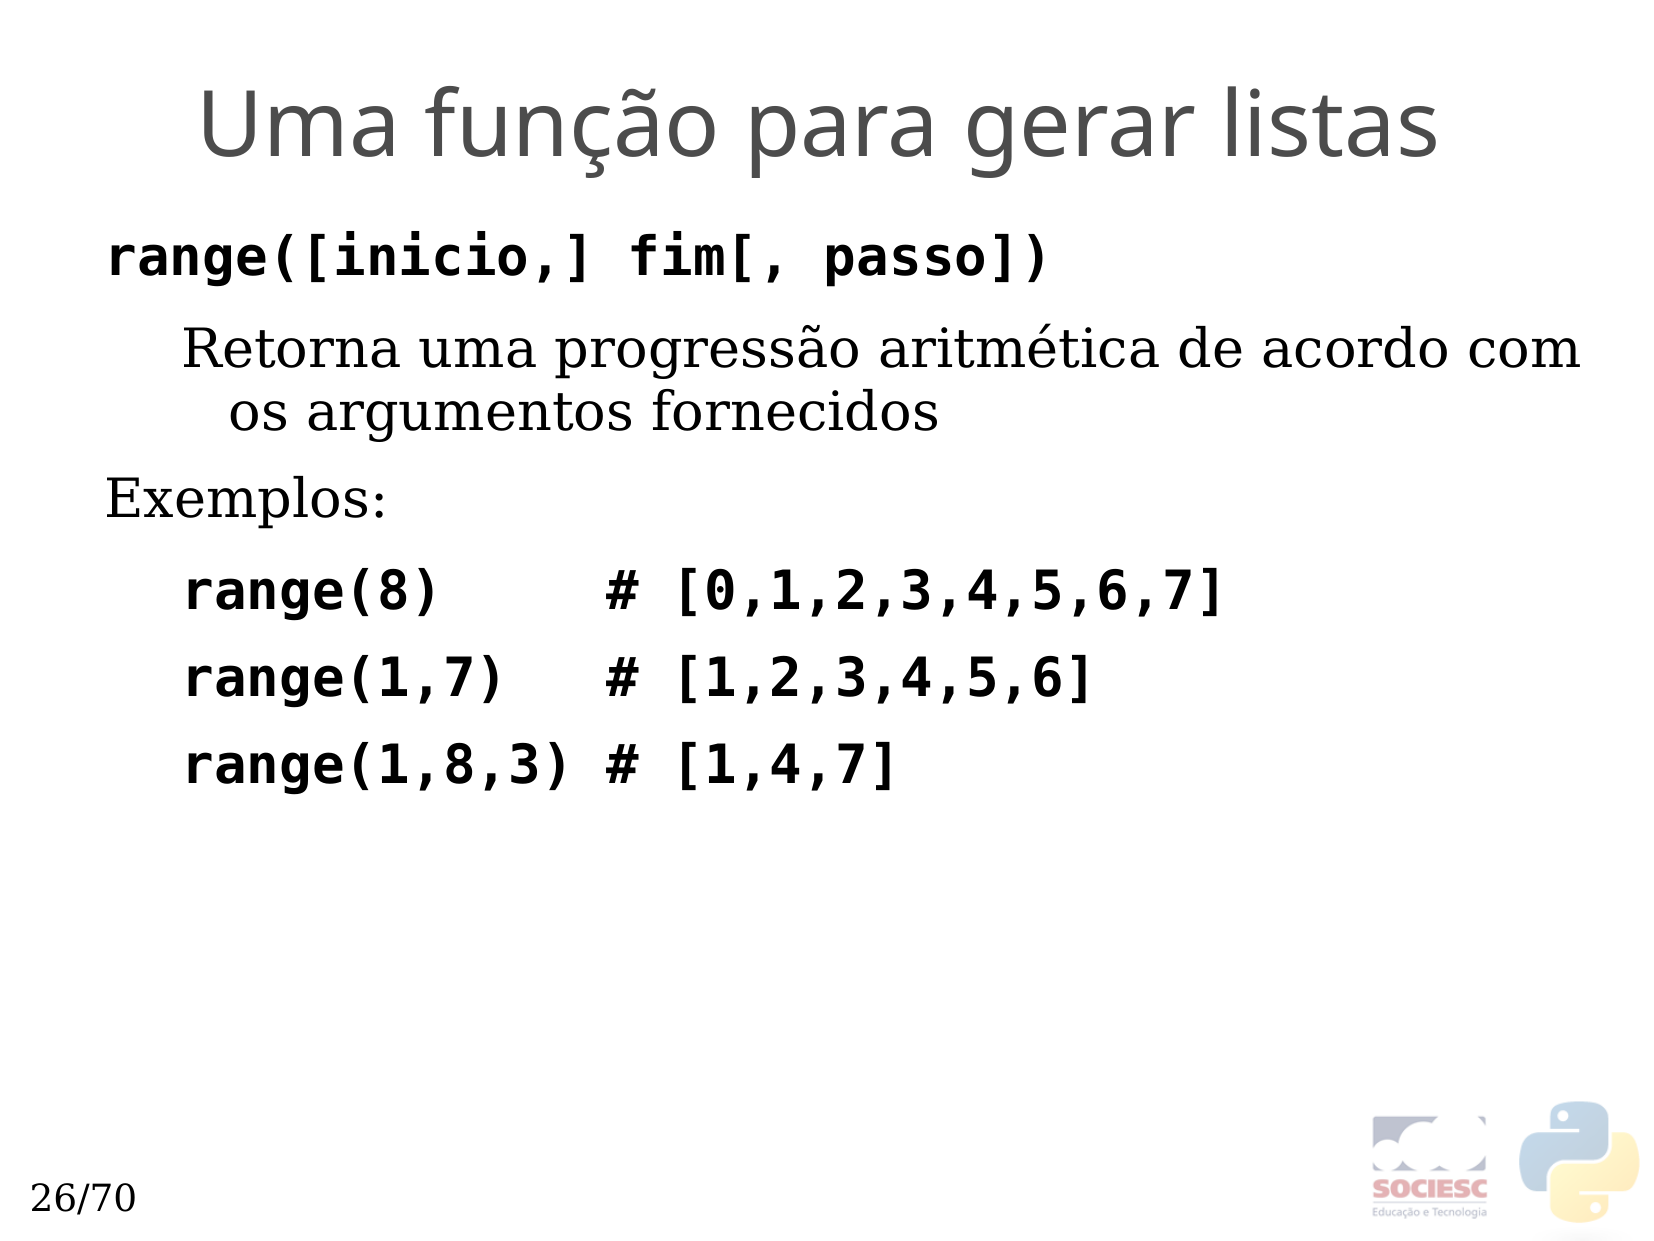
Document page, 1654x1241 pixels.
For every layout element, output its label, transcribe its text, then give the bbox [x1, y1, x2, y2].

picture [1340, 1084, 1654, 1241]
title Uma função para gerar listas [75, 17, 1564, 226]
list range([inicio,] fim[, passo]) Retorna uma progressão aritmética de acordo com os argumentos fornecidos Exemplos: range(8) # [0,1,2,3,4,5,6,7] range(1,7) # [1,2,3,4,5,6] range(1,8,3) # [1,4,7] [86, 225, 1606, 1088]
